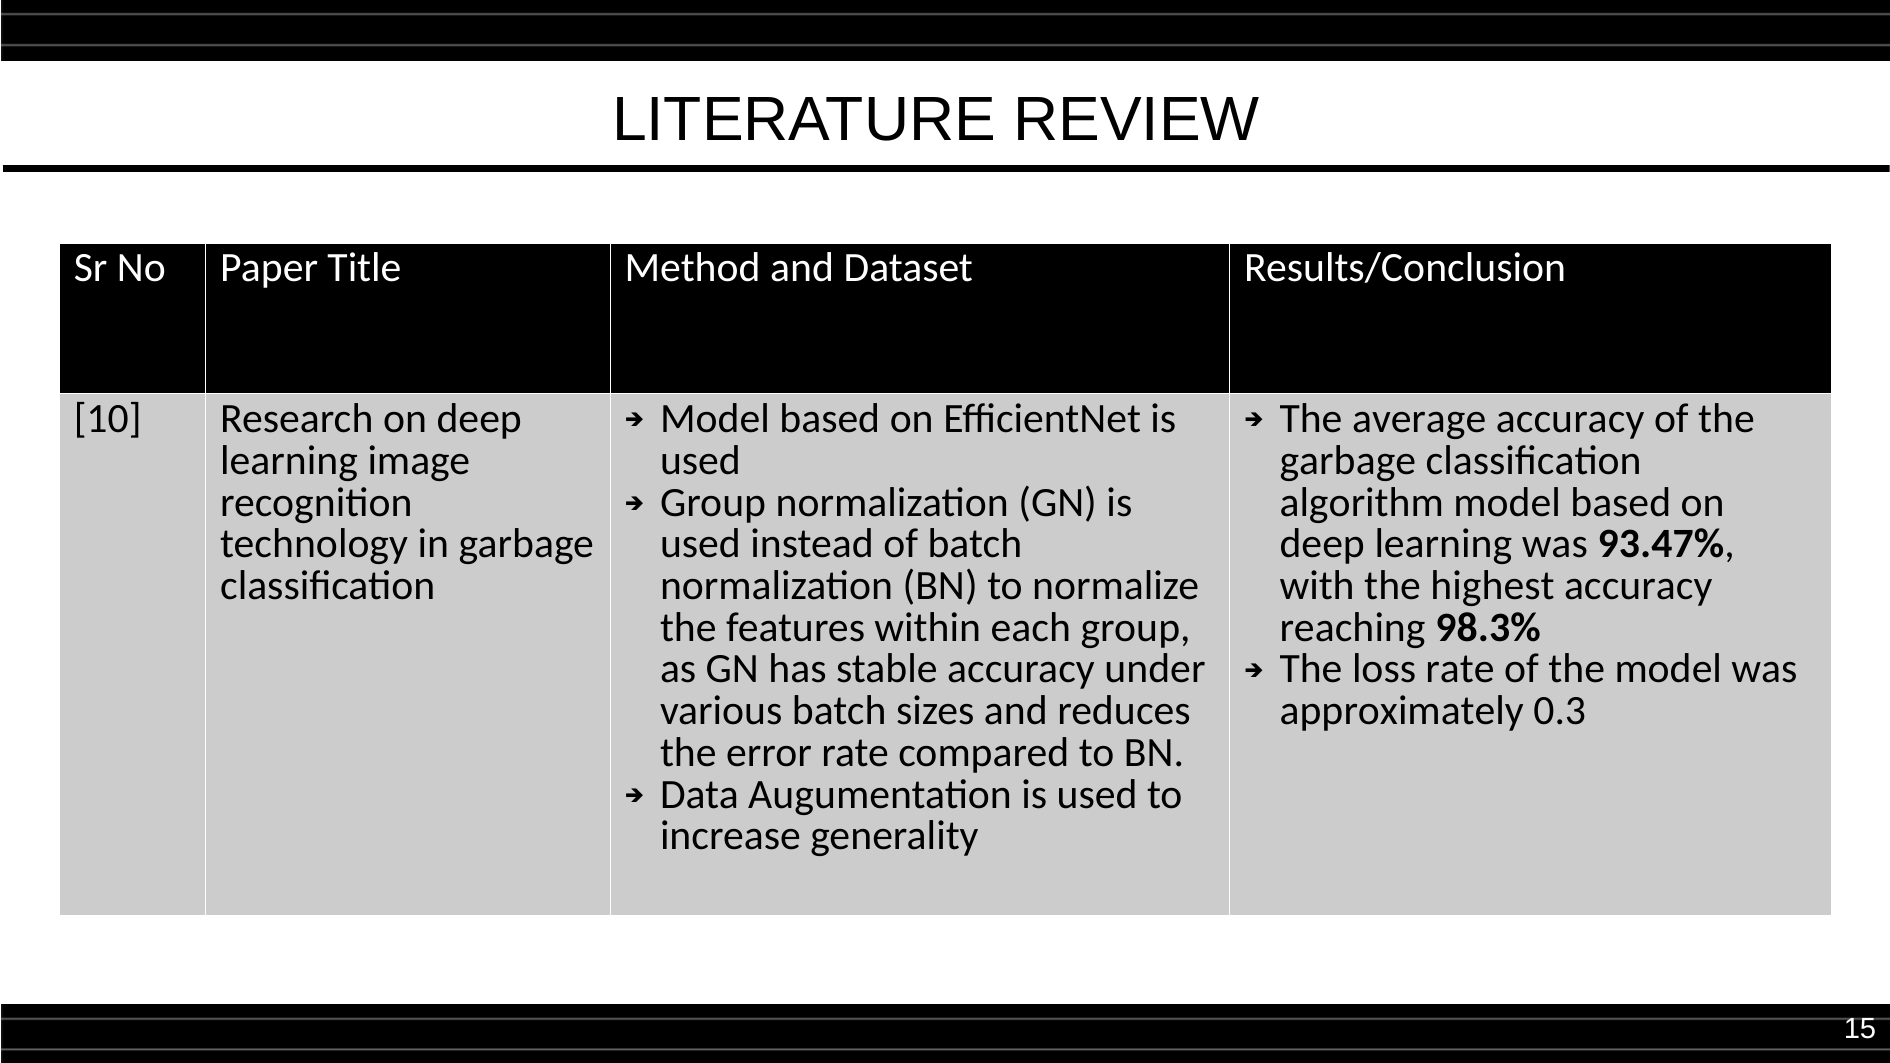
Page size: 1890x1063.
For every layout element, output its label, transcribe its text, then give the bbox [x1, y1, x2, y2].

table_header Sr No [60, 244, 205, 393]
table_cell Model based on EfficientNet is used Group normalization (GN) is used instead of batch normalization (BN) to normalize the features within each group, as GN has stable accuracy under various batch sizes and reduces the error rate compared to BN. Data Augumentation is used to increase generality [611, 394, 1229, 915]
table_cell Research on deep learning image recognition technology in garbage classification [206, 394, 610, 915]
table_header Results/Conclusion [1230, 244, 1831, 393]
picture [1, 0, 1890, 61]
picture [1, 1004, 1890, 1063]
table_header Paper Title [206, 244, 610, 393]
title LITERATURE REVIEW [86, 79, 1787, 159]
table_cell The average accuracy of the garbage classification algorithm model based on deep learning was 93.47%, with the highest accuracy reaching 98.3% The loss rate of the model was approximately 0.3 [1230, 394, 1831, 915]
table_header Method and Dataset [611, 244, 1229, 393]
table_cell [10] [60, 394, 205, 915]
